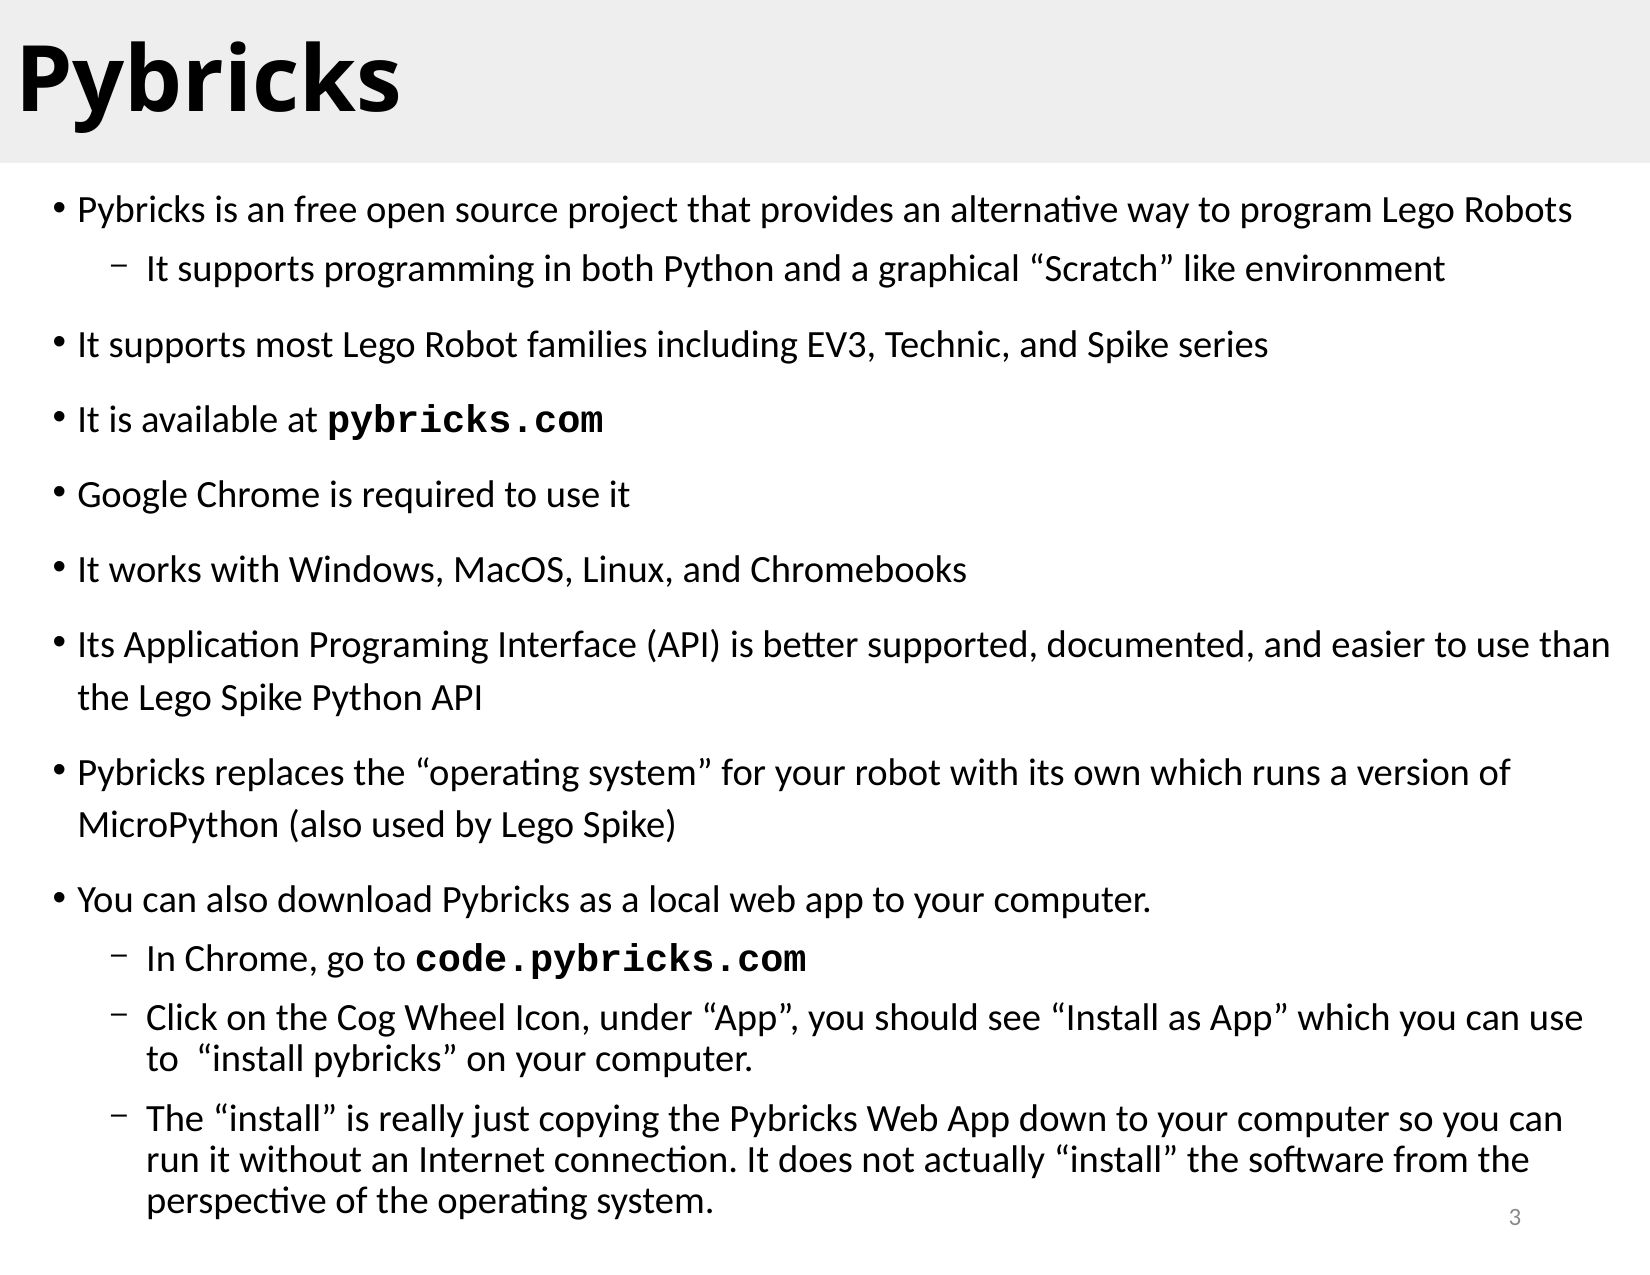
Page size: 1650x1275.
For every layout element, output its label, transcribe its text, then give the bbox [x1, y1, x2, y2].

title Pybricks [0, 0, 1650, 163]
list Pybricks is an free open source project that provides an alternative way to program Lego Robots It supports programming in both Python and a graphical “Scratch” like environment It supports most Lego Robot families including EV3, Technic, and Spike series It is available at pybricks.com Google Chrome is required to use it It works with Windows, MacOS, Linux, and Chromebooks Its Application Programing Interface (API) is better supported, documented, and easier to use than the Lego Spike Python API Pybricks replaces the “operating system” for your robot with its own which runs a version of MicroPython (also used by Lego Spike) You can also download Pybricks as a local web app to your computer. In Chrome, go to code.pybricks.com Click on the Cog Wheel Icon, under “App”, you should see “Install as App” which you can use to “install pybricks” on your computer. The “install” is really just copying the Pybricks Web App down to your computer so you can run it without an Internet connection. It does not actually “install” the software from the perspective of the operating system. [37, 170, 1633, 1238]
